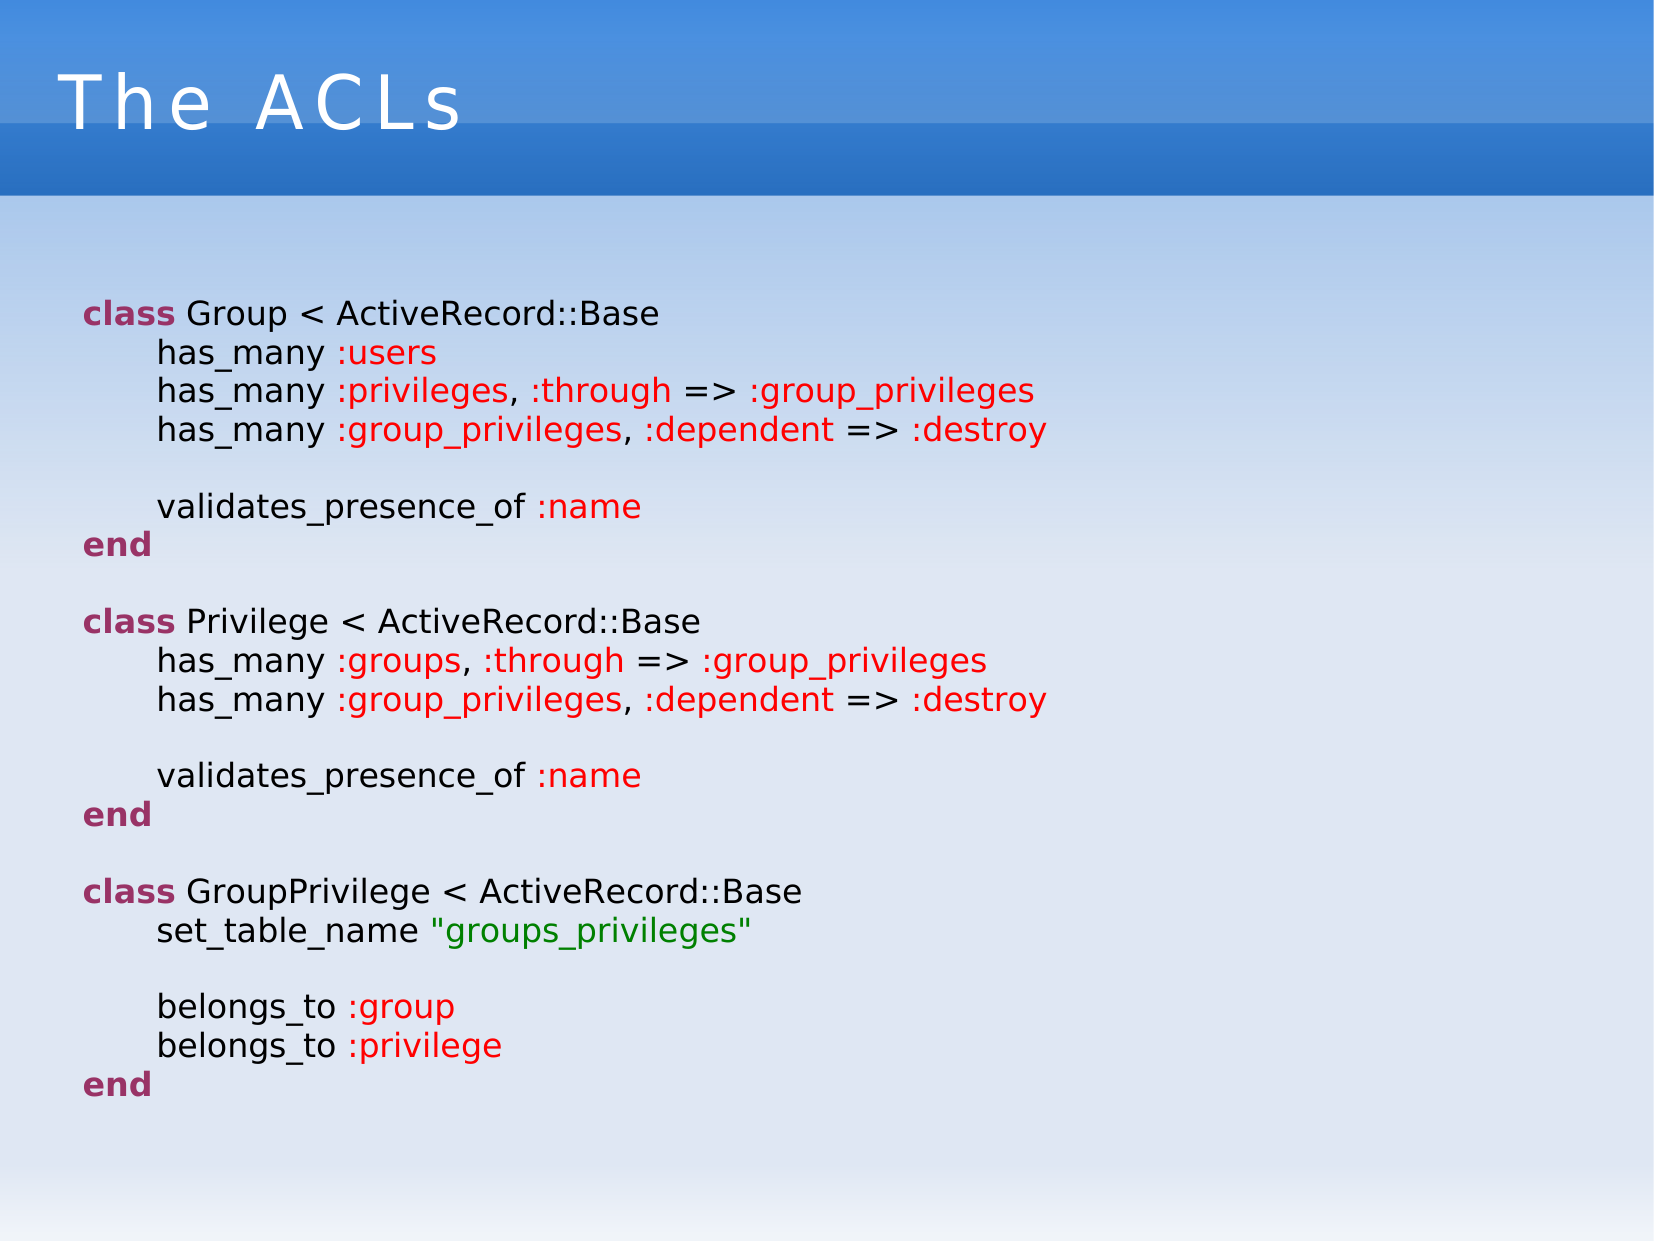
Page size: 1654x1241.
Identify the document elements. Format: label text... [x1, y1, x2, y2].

title The ACLs [59, 29, 1576, 178]
subtitle class Group < ActiveRecord::Base has_many :users has_many :privileges, :through => :group_privileges has_many :group_privileges, :dependent => :destroy validates_presence_of :name end class Privilege < ActiveRecord::Base has_many :groups, :through => :group_privileges has_many :group_privileges, :dependent => :destroy validates_presence_of :name end class GroupPrivilege < ActiveRecord::Base set_table_name "groups_privileges" belongs_to :group belongs_to :privilege end [82, 290, 1571, 1109]
picture [0, 0, 1654, 1241]
